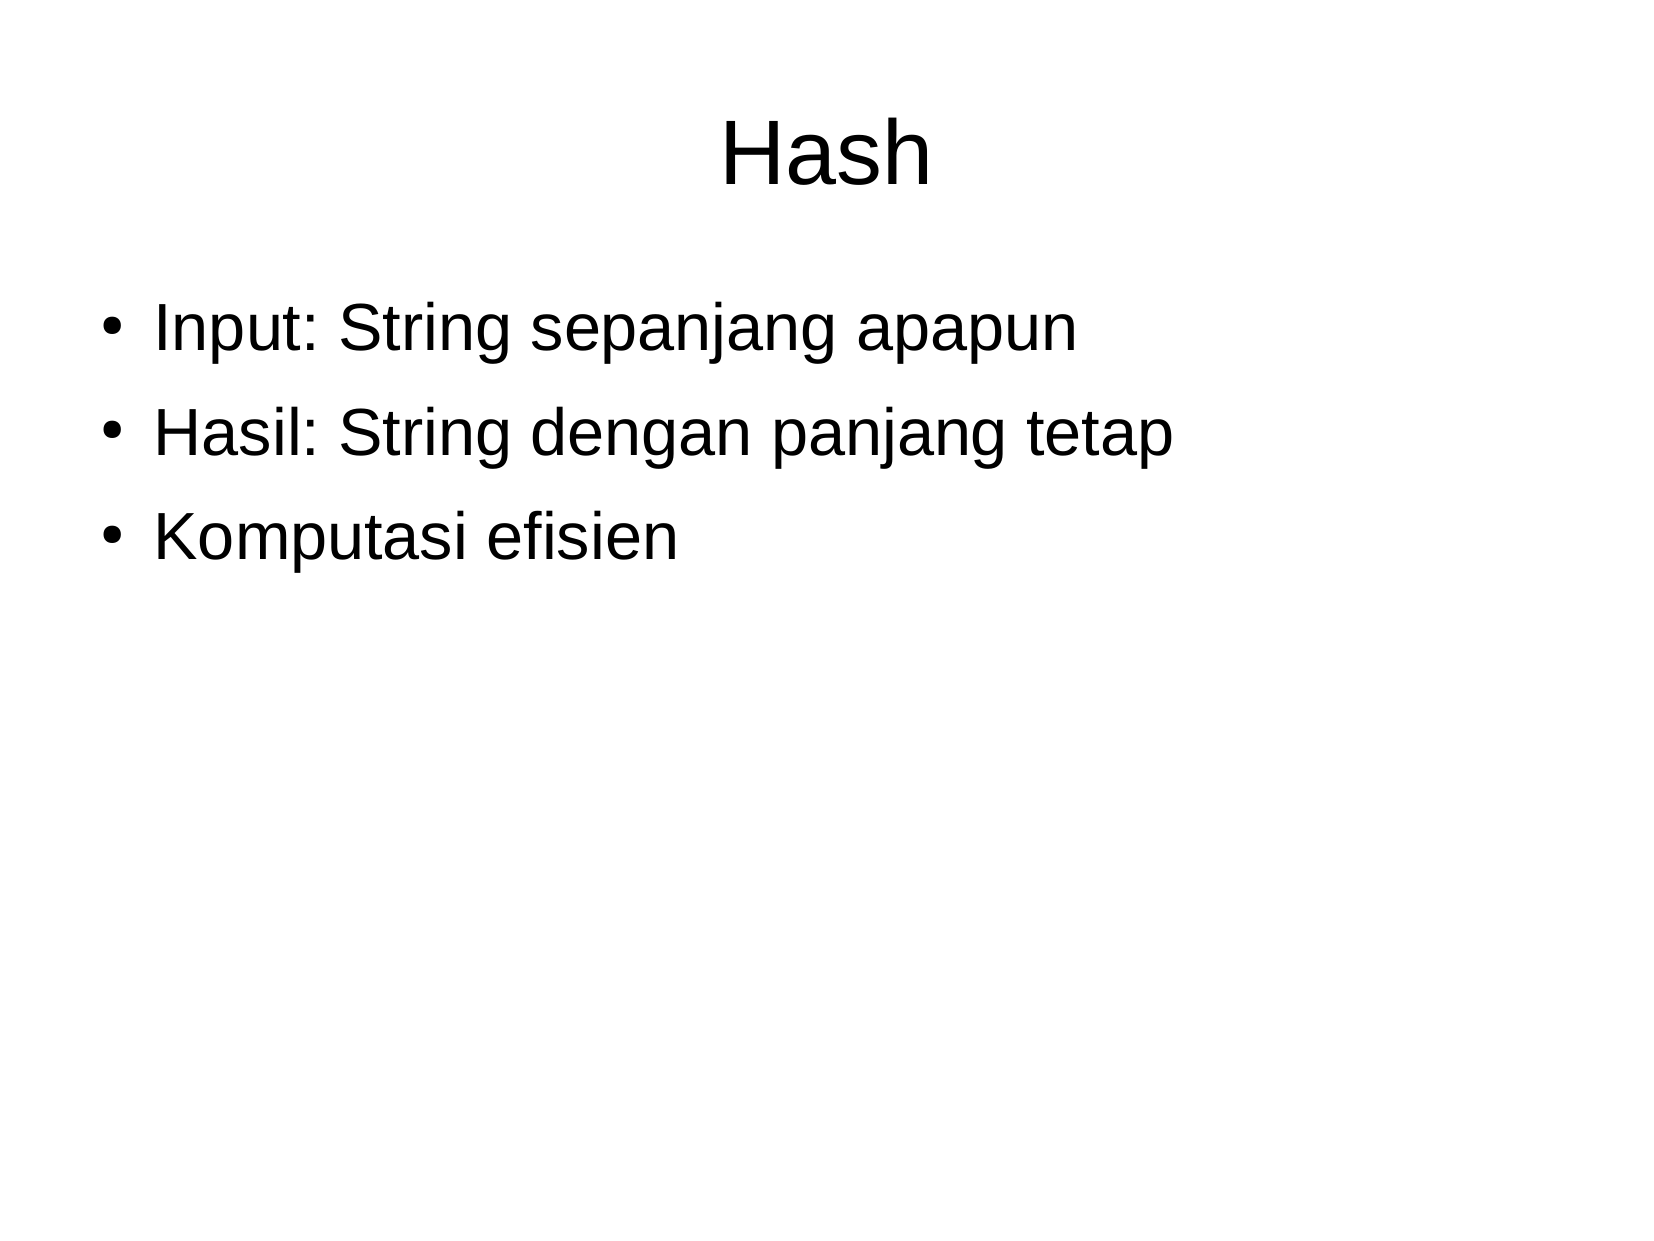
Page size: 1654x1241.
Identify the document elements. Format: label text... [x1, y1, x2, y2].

title Hash [82, 49, 1571, 257]
list Input: String sepanjang apapun Hasil: String dengan panjang tetap Komputasi efisien [82, 290, 1571, 1010]
